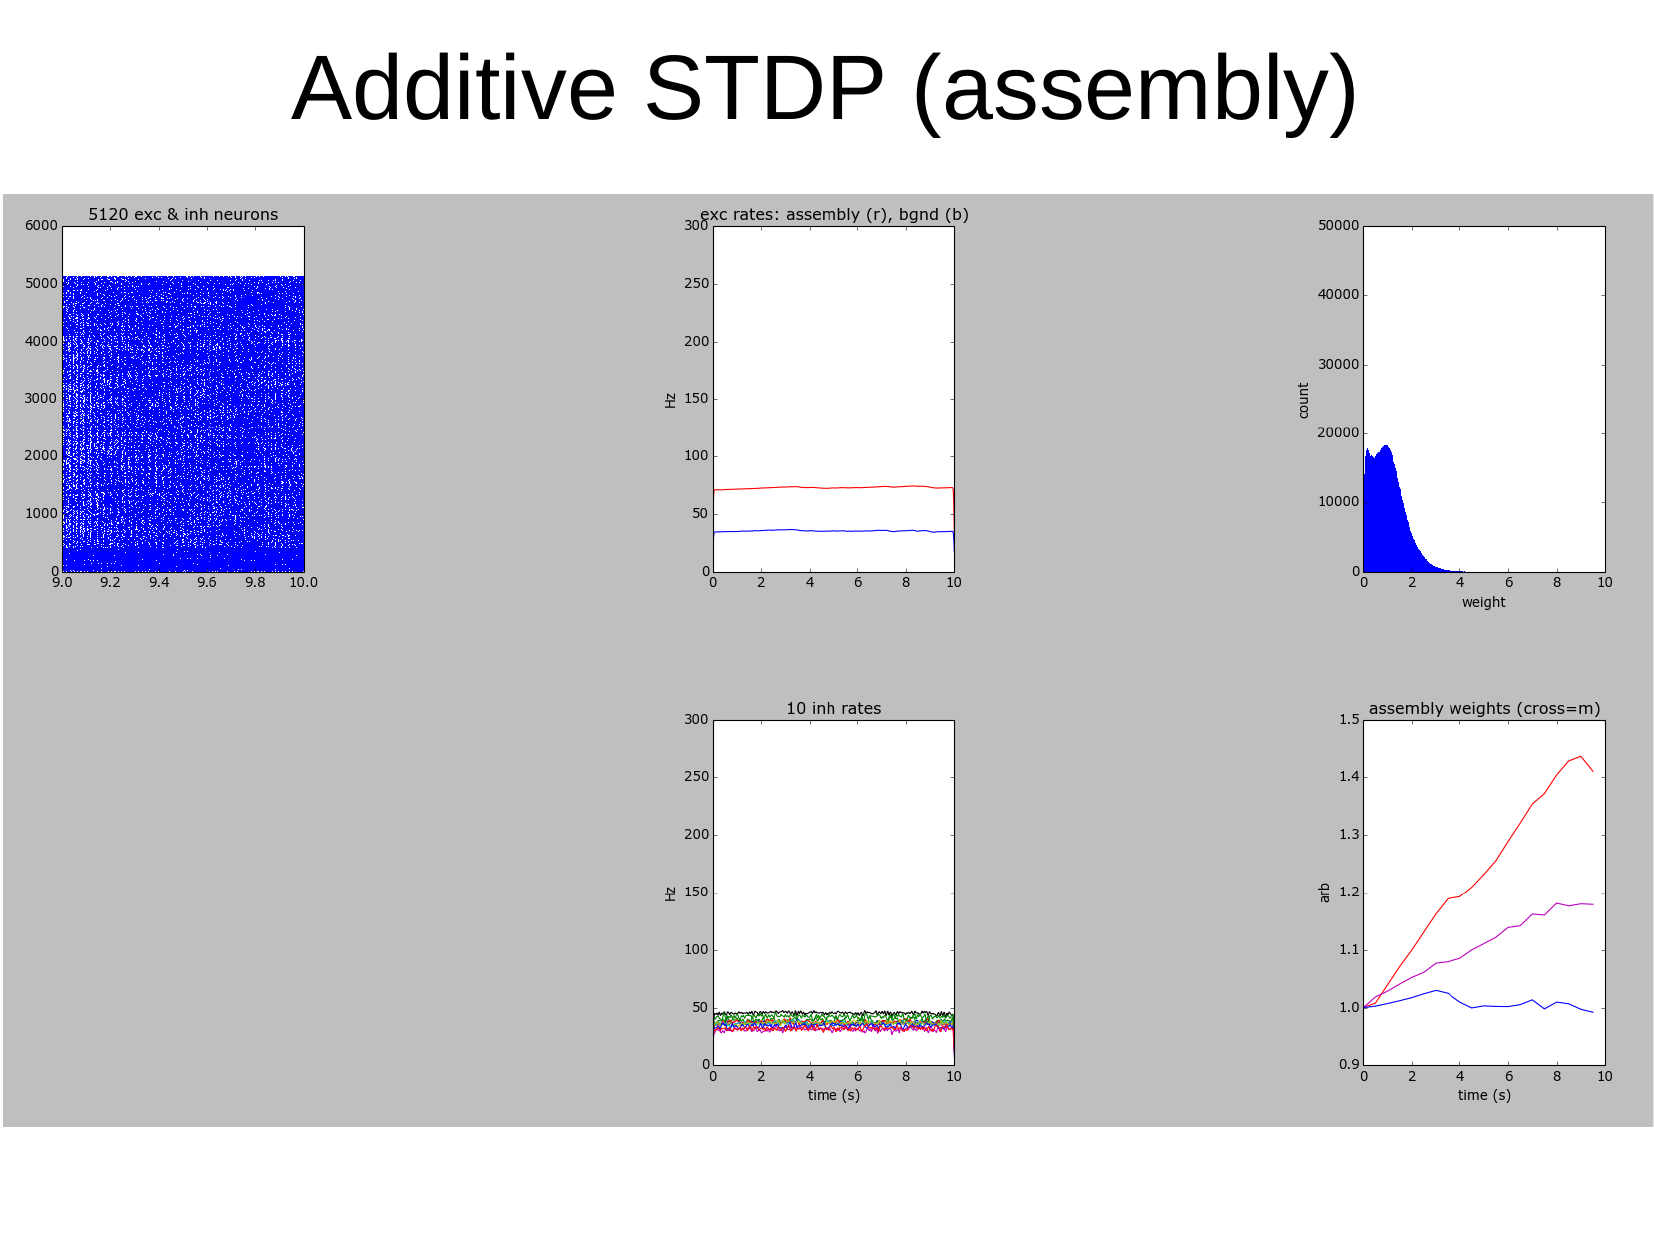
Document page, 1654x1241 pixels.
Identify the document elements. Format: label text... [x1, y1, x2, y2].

title Additive STDP (assembly) [82, 0, 1571, 192]
picture [3, 194, 1654, 1127]
